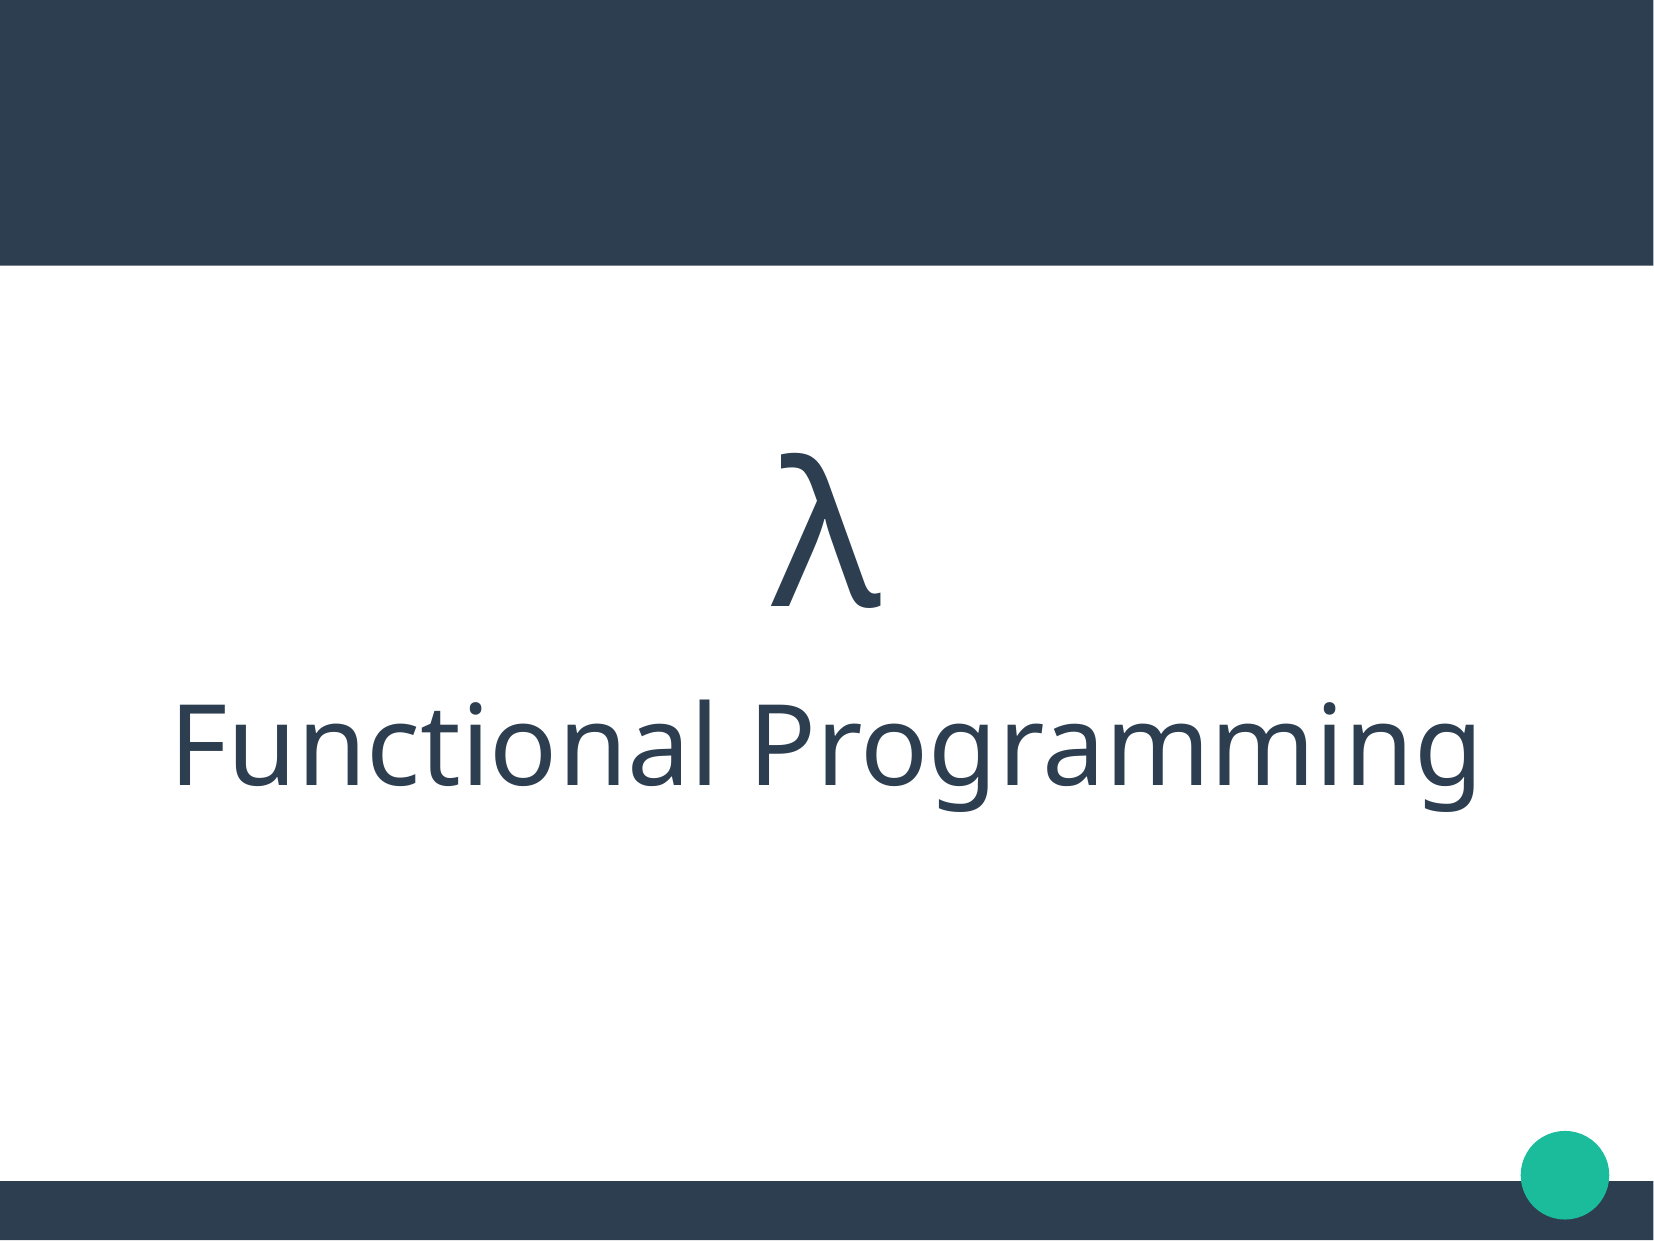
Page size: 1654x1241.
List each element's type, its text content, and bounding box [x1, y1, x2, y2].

subtitle λ Functional Programming [59, 324, 1595, 886]
